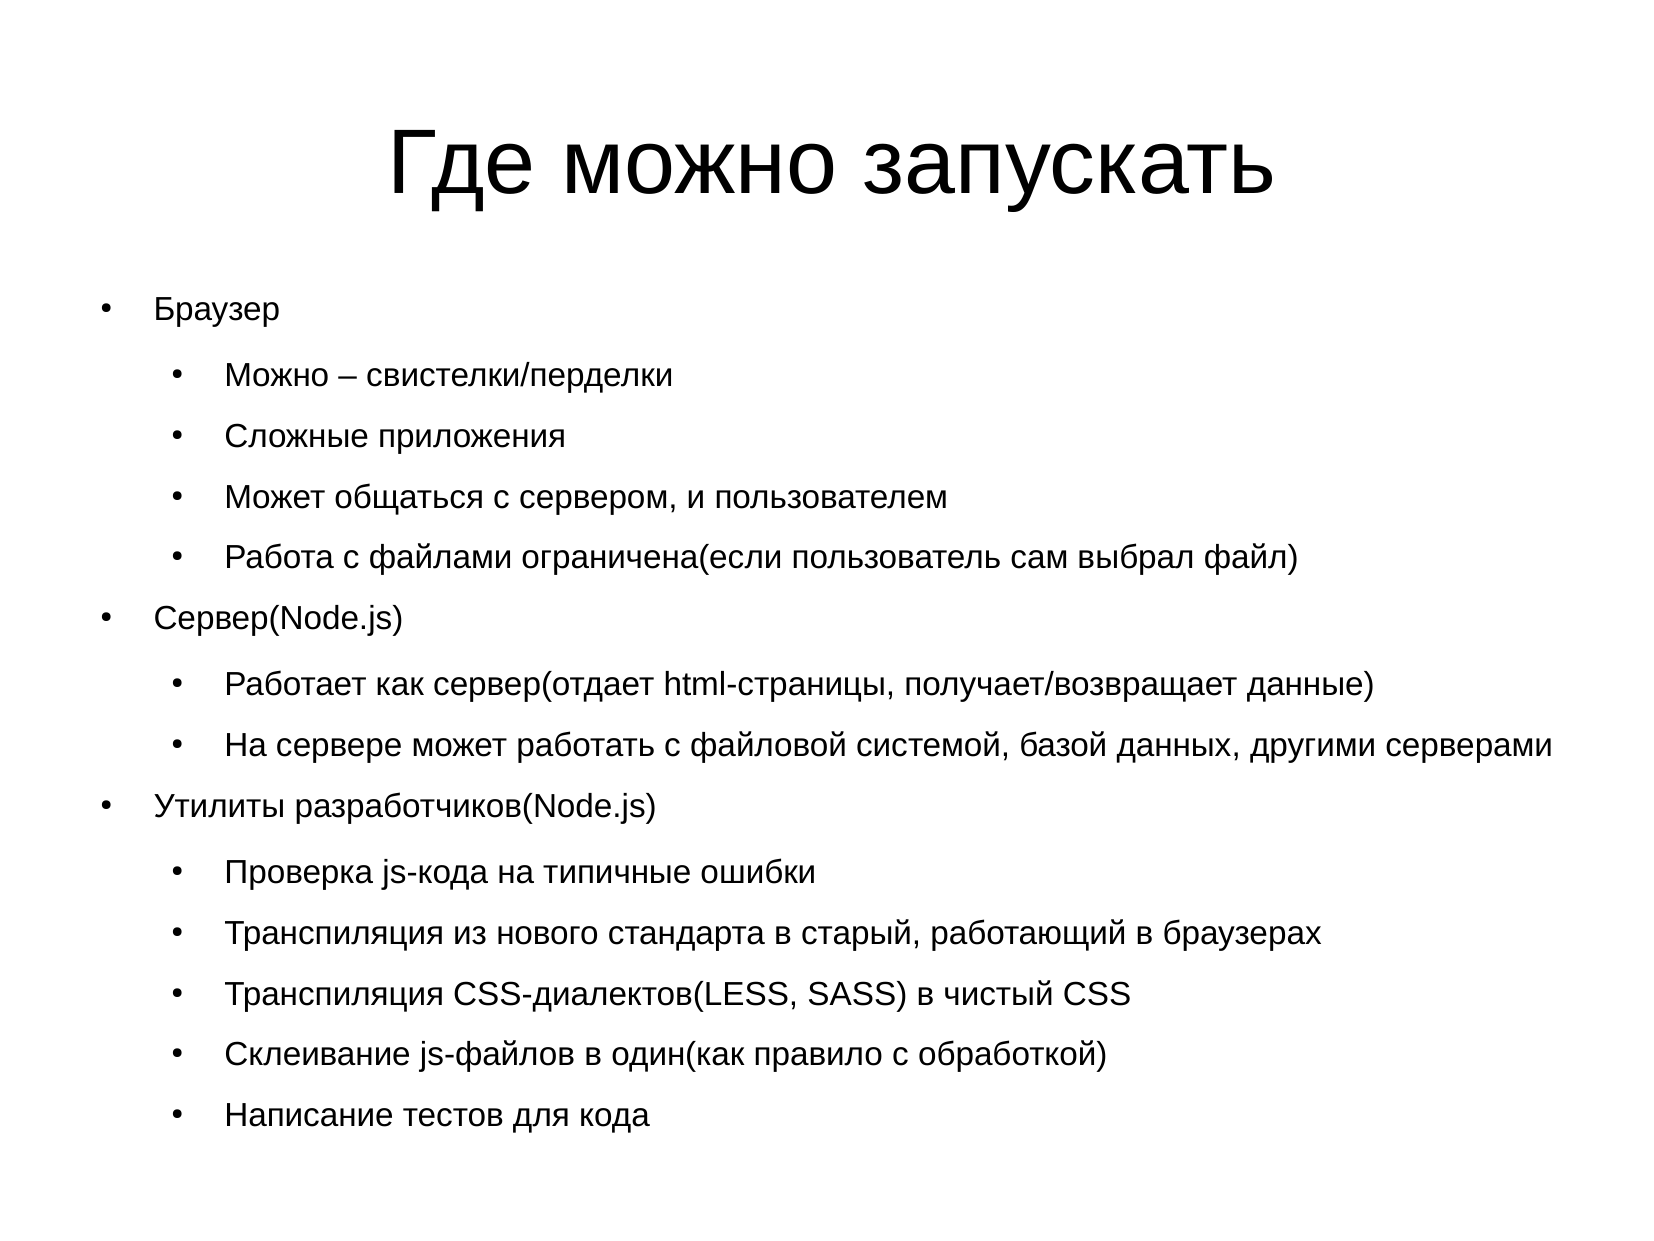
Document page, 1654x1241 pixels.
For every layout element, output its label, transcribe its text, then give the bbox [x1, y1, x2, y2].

title Где можно запускать [88, 58, 1577, 266]
list Браузер Можно – свистелки/перделки Сложные приложения Может общаться с сервером, и пользователем Работа с файлами ограничена(если пользователь сам выбрал файл) Сервер(Node.js) Работает как сервер(отдает html-страницы, получает/возвращает данные) На сервере может работать с файловой системой, базой данных, другими серверами Утилиты разработчиков(Node.js) Проверка js-кода на типичные ошибки Транспиляция из нового стандарта в старый, работающий в браузерах Транспиляция CSS-диалектов(LESS, SASS) в чистый CSS Склеивание js-файлов в один(как правило с обработкой) Написание тестов для кода [82, 290, 1571, 1137]
